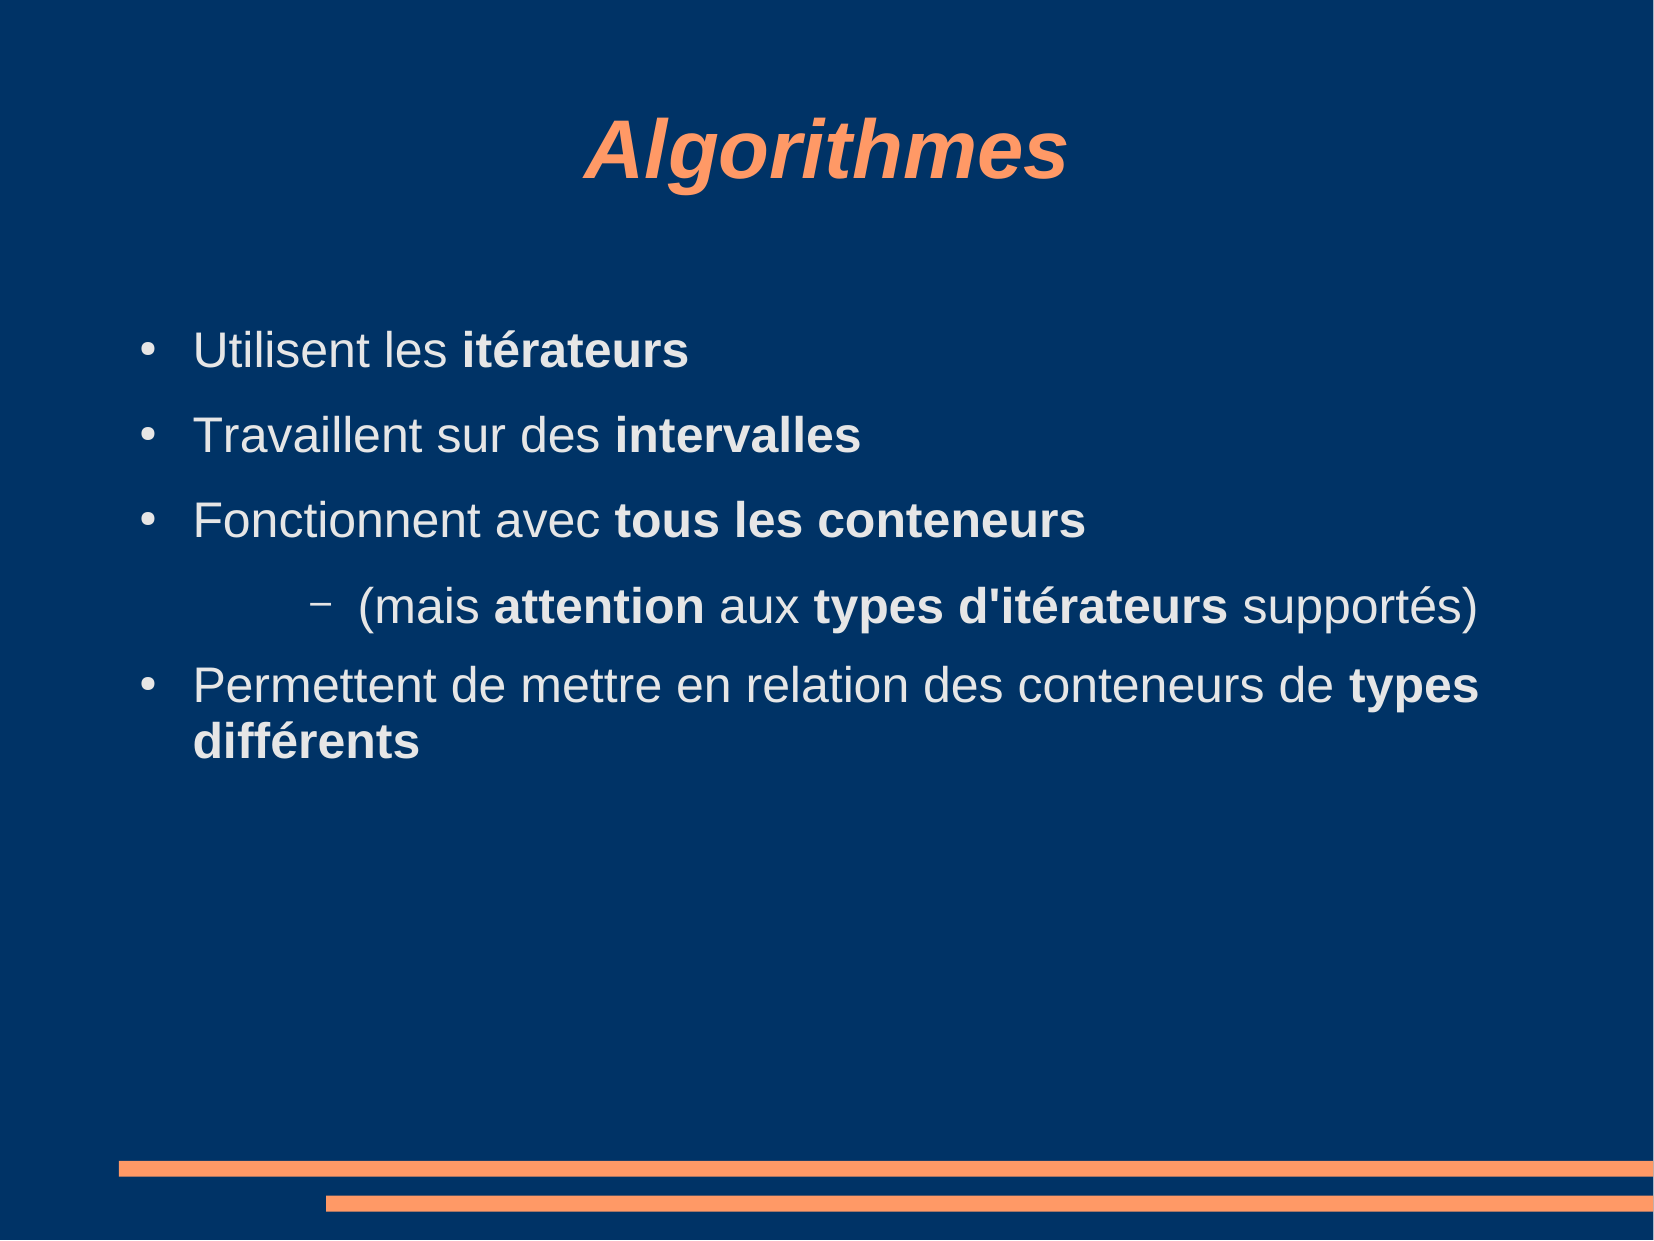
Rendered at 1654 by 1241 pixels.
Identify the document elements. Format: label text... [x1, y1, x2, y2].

title Algorithmes [121, 46, 1534, 254]
list Utilisent les itérateurs Travaillent sur des intervalles Fonctionnent avec tous les conteneurs (mais attention aux types d'itérateurs supportés) Permettent de mettre en relation des conteneurs de types différents [121, 322, 1561, 1132]
